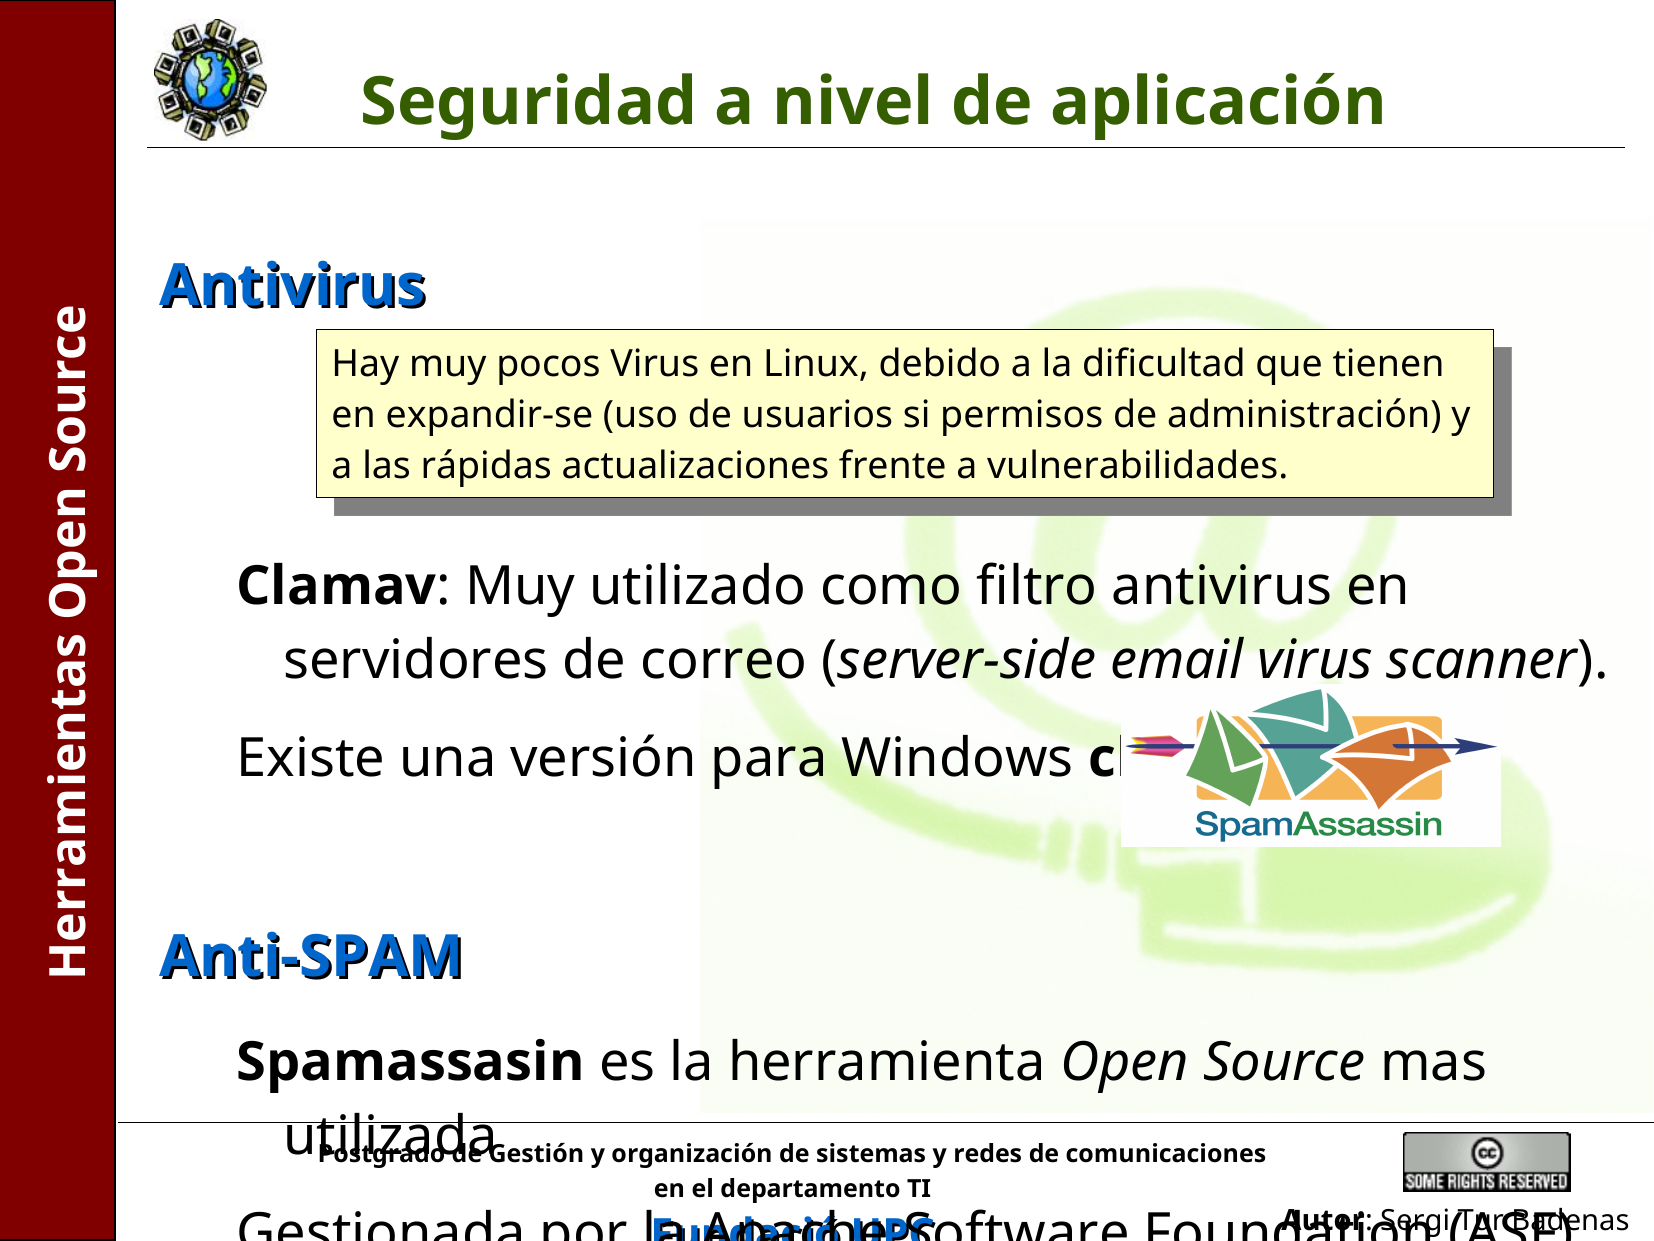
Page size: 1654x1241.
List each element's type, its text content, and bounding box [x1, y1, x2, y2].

picture [700, 217, 1654, 1113]
text_box Hay muy pocos Virus en Linux, debido a la dificultad que tienen en expandir-se (uso de usuarios si permisos de administración) y a las rápidas actualizaciones frente a vulnerabilidades. [316, 329, 1494, 457]
title Seguridad a nivel de aplicación [129, 56, 1619, 141]
picture [154, 19, 268, 56]
picture [1121, 684, 1501, 847]
picture [1403, 1132, 1571, 1192]
list Antivirus Clamav: Muy utilizado como filtro antivirus en servidores de correo (server-side email virus scanner). Existe una versión para Windows clamWin Anti-SPAM Spamassasin es la herramienta Open Source mas utilizada Gestionada por la Apache Software Foundation (ASF) [141, 242, 1630, 1078]
